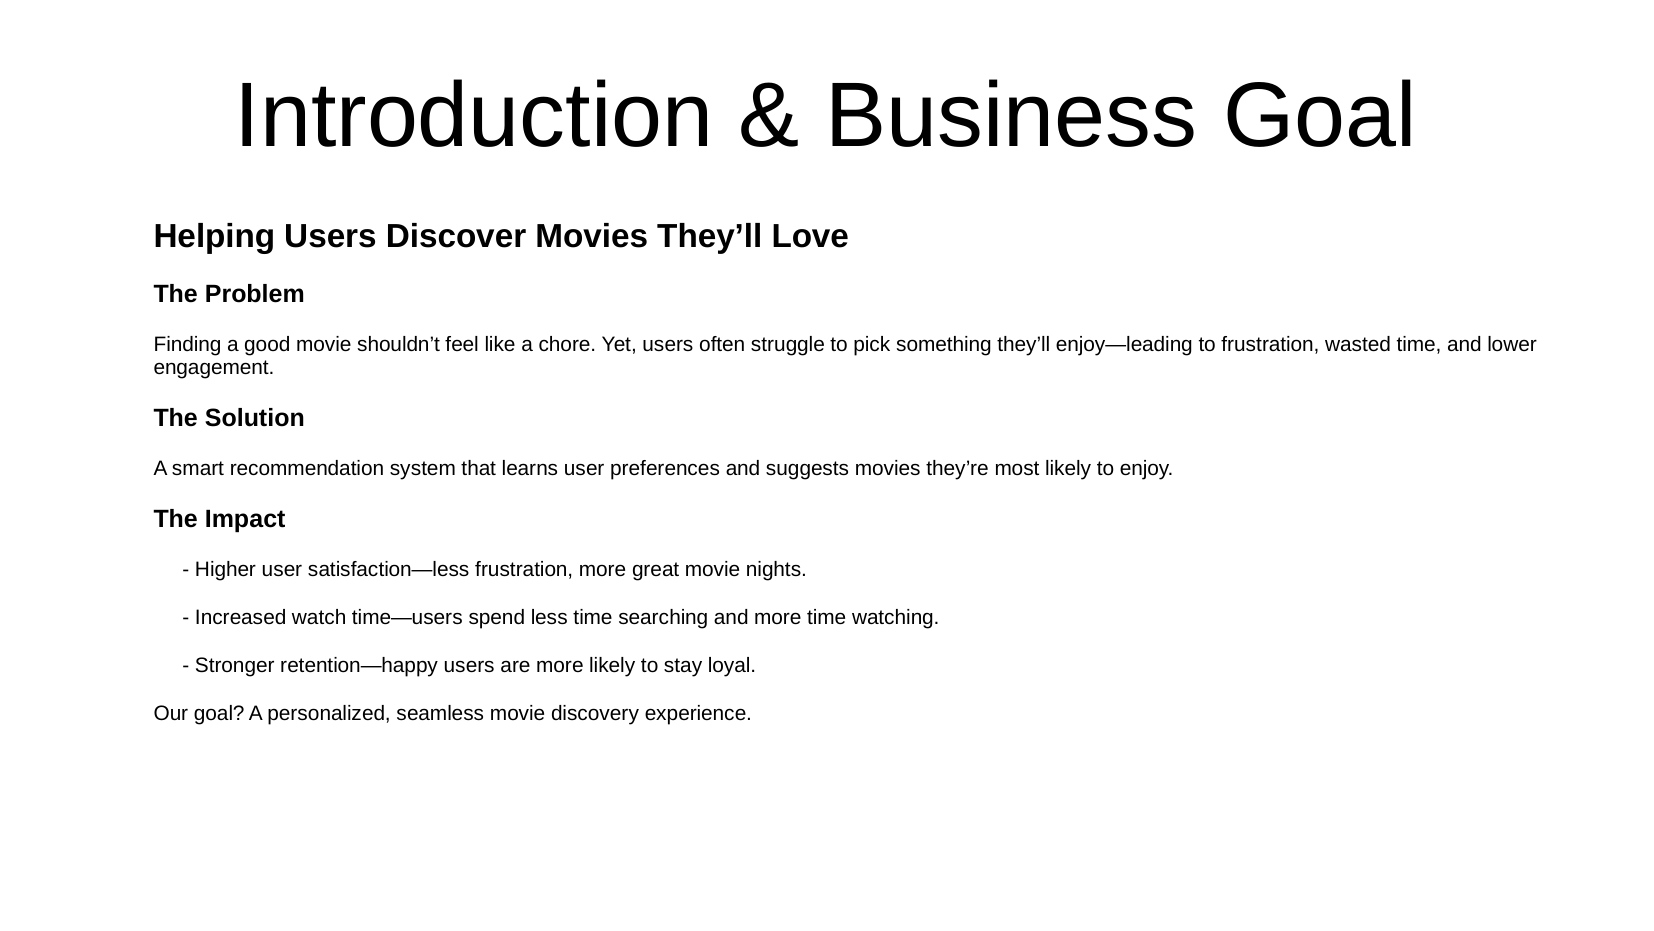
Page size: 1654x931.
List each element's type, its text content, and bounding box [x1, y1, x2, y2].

title Introduction & Business Goal [82, 37, 1571, 193]
list Helping Users Discover Movies They’ll Love The Problem Finding a good movie shouldn’t feel like a chore. Yet, users often struggle to pick something they’ll enjoy—leading to frustration, wasted time, and lower engagement. The Solution A smart recommendation system that learns user preferences and suggests movies they’re most likely to enjoy. The Impact - Higher user satisfaction—less frustration, more great movie nights. - Increased watch time—users spend less time searching and more time watching. - Stronger retention—happy users are more likely to stay loyal. Our goal? A personalized, seamless movie discovery experience. [82, 217, 1571, 758]
